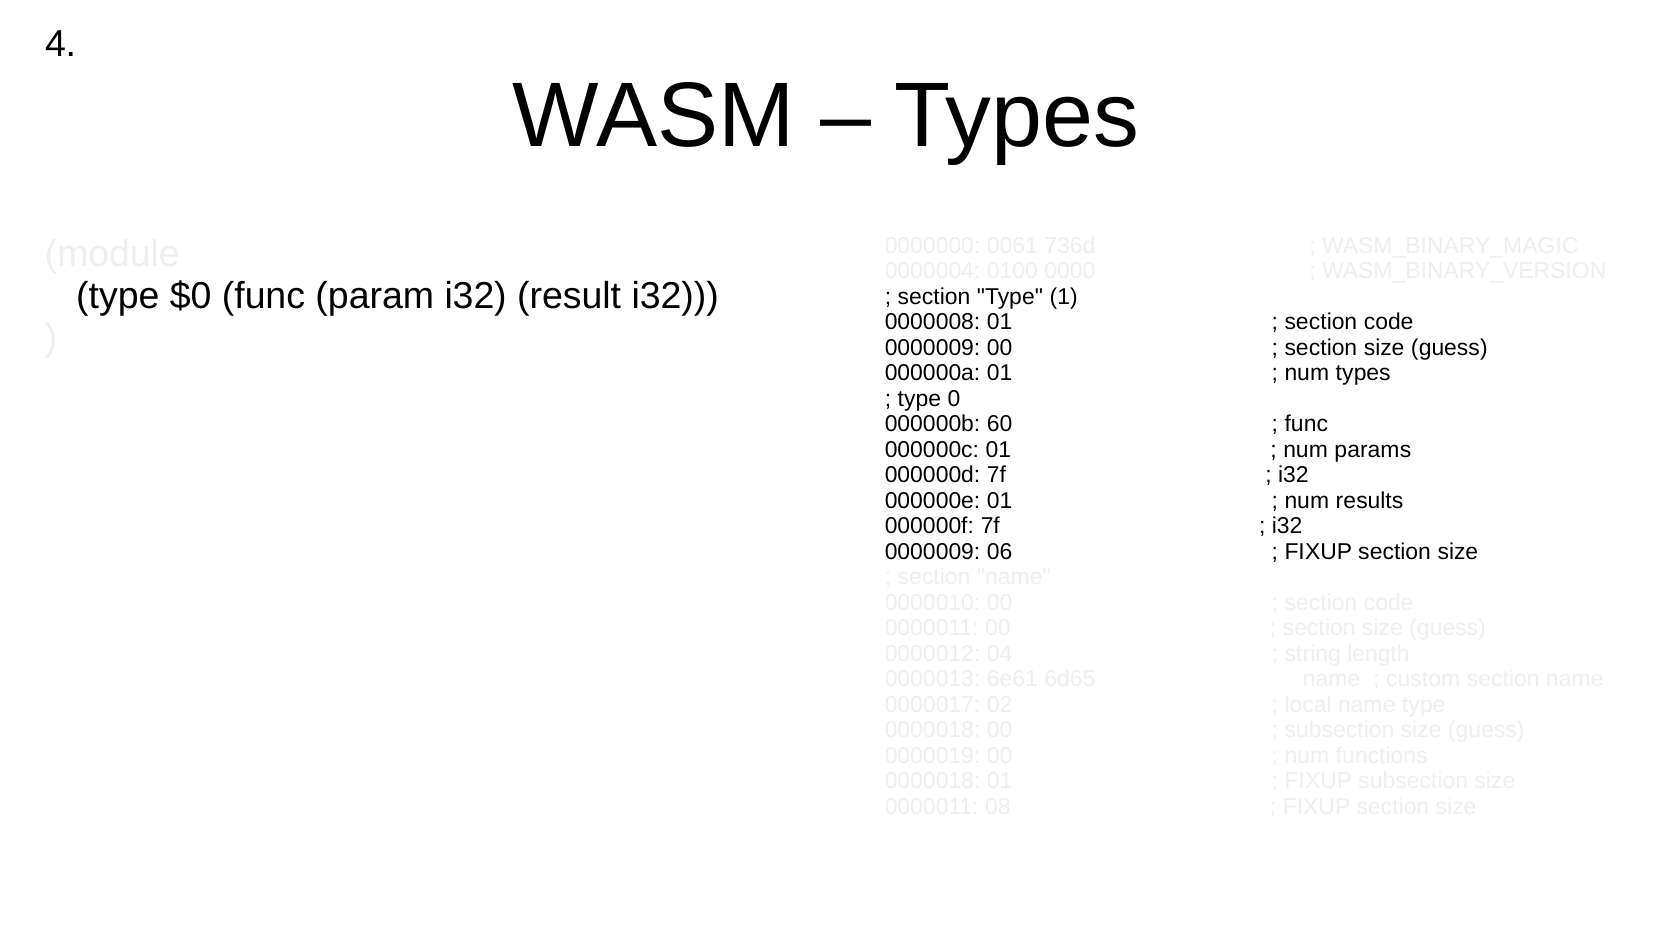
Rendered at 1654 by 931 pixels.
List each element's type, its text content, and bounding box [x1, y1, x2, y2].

text_box 0000000: 0061 736d ; WASM_BINARY_MAGIC 0000004: 0100 0000 ; WASM_BINARY_VERSION ; section "Type" (1) 0000008: 01 ; section code 0000009: 00 ; section size (guess) 000000a: 01 ; num types ; type 0 000000b: 60 ; func 000000c: 01 ; num params 000000d: 7f ; i32 000000e: 01 ; num results 000000f: 7f ; i32 0000009: 06 ; FIXUP section size ; section "name" 0000010: 00 ; section code 0000011: 00 ; section size (guess) 0000012: 04 ; string length 0000013: 6e61 6d65 name ; custom section name 0000017: 02 ; local name type 0000018: 00 ; subsection size (guess) 0000019: 00 ; num functions 0000018: 01 ; FIXUP subsection size 0000011: 08 ; FIXUP section size [870, 225, 1636, 827]
title WASM – Types [82, 37, 1571, 193]
text_box (module (type $0 (func (param i32) (result i32))) ) [30, 225, 796, 826]
text_box 4. [30, 15, 92, 72]
